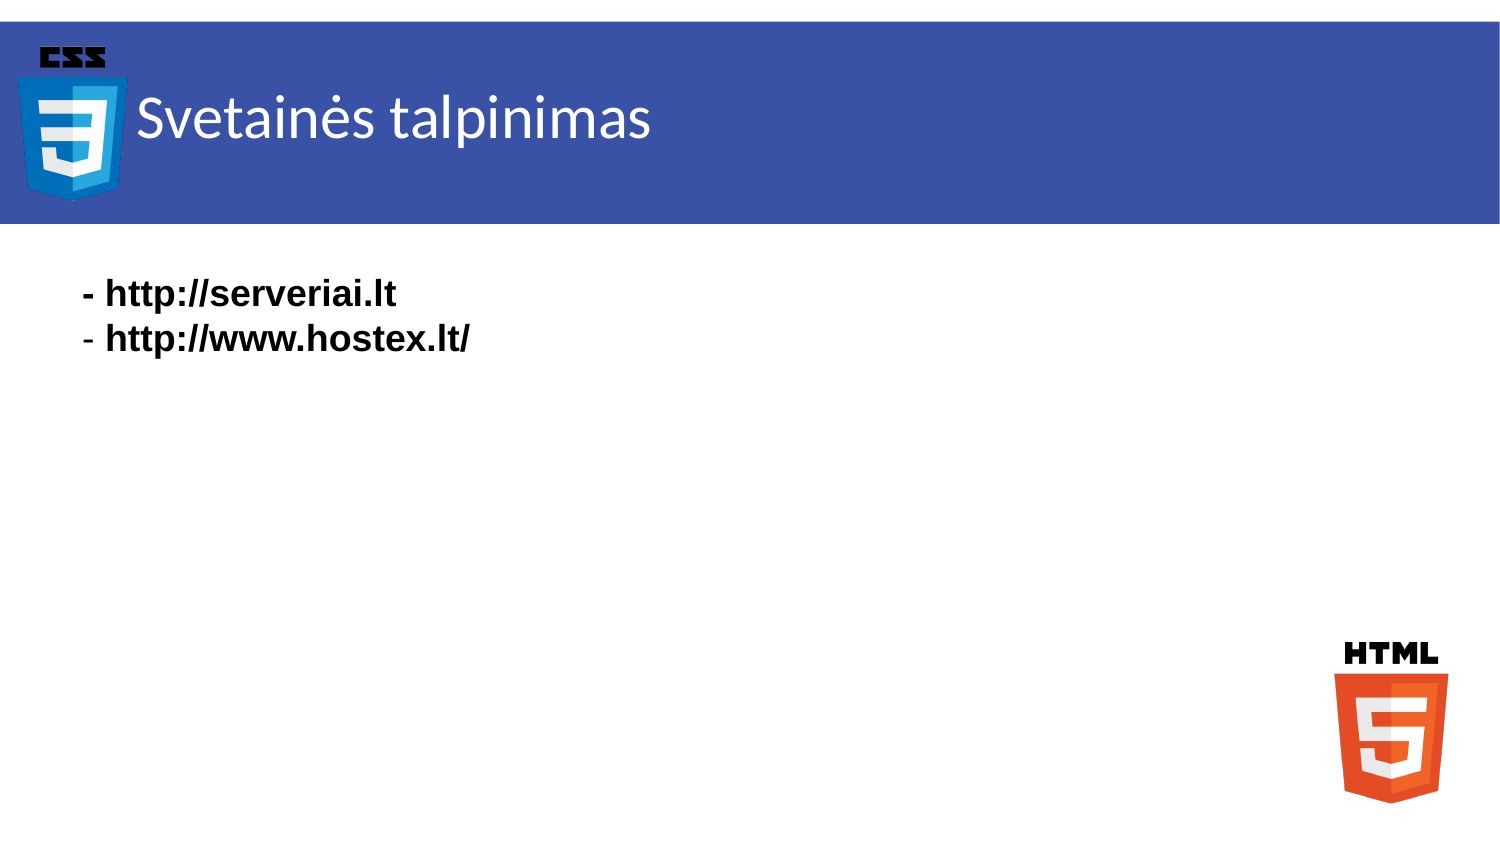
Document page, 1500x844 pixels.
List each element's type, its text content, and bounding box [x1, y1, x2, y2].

picture [1334, 641, 1449, 804]
text_box Svetainės talpinimas [128, 72, 1500, 167]
text_box - http://serveriai.lt - http://www.hostex.lt/ [67, 261, 1264, 571]
picture [17, 46, 128, 201]
